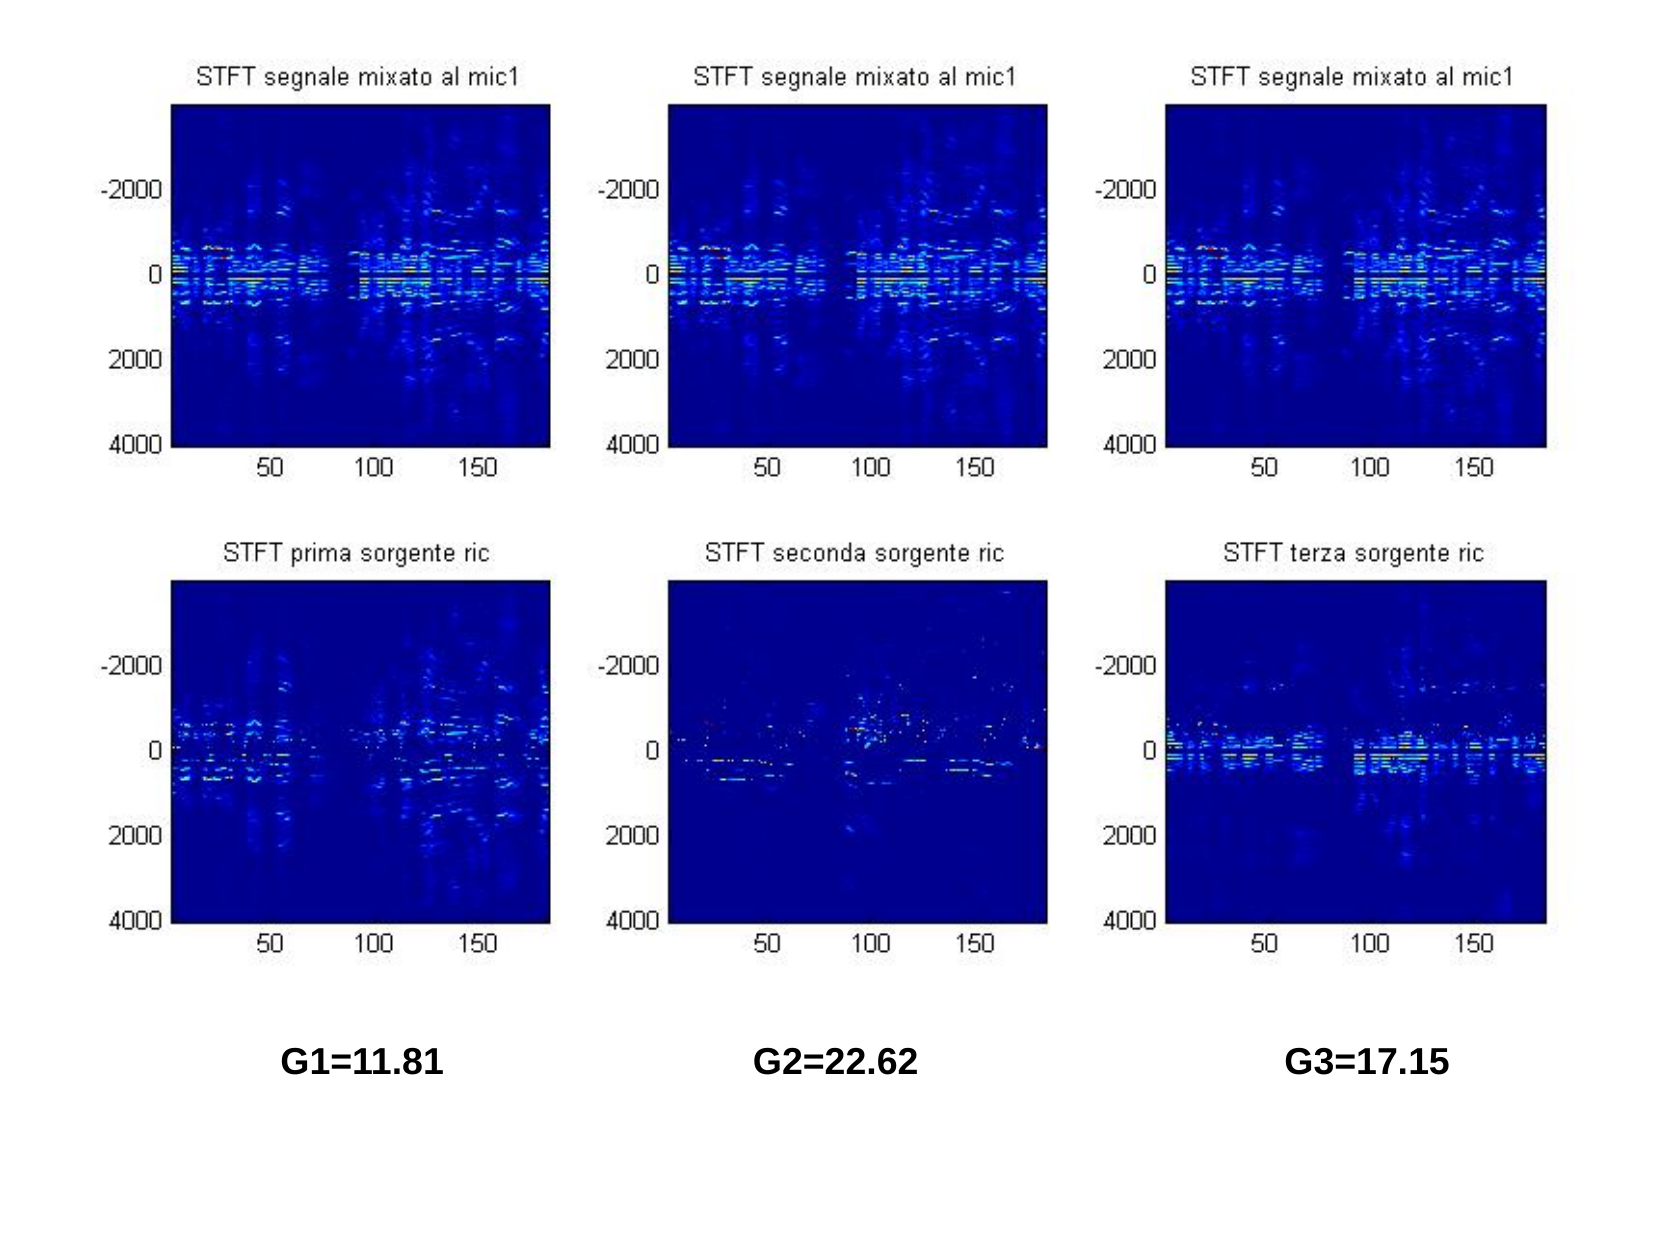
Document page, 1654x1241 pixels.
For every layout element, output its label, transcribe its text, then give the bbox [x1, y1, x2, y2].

picture [0, 29, 1654, 1034]
text_box G1=11.81 [265, 1034, 502, 1092]
text_box G3=17.15 [1269, 1033, 1506, 1092]
text_box G2=22.62 [738, 1033, 975, 1092]
